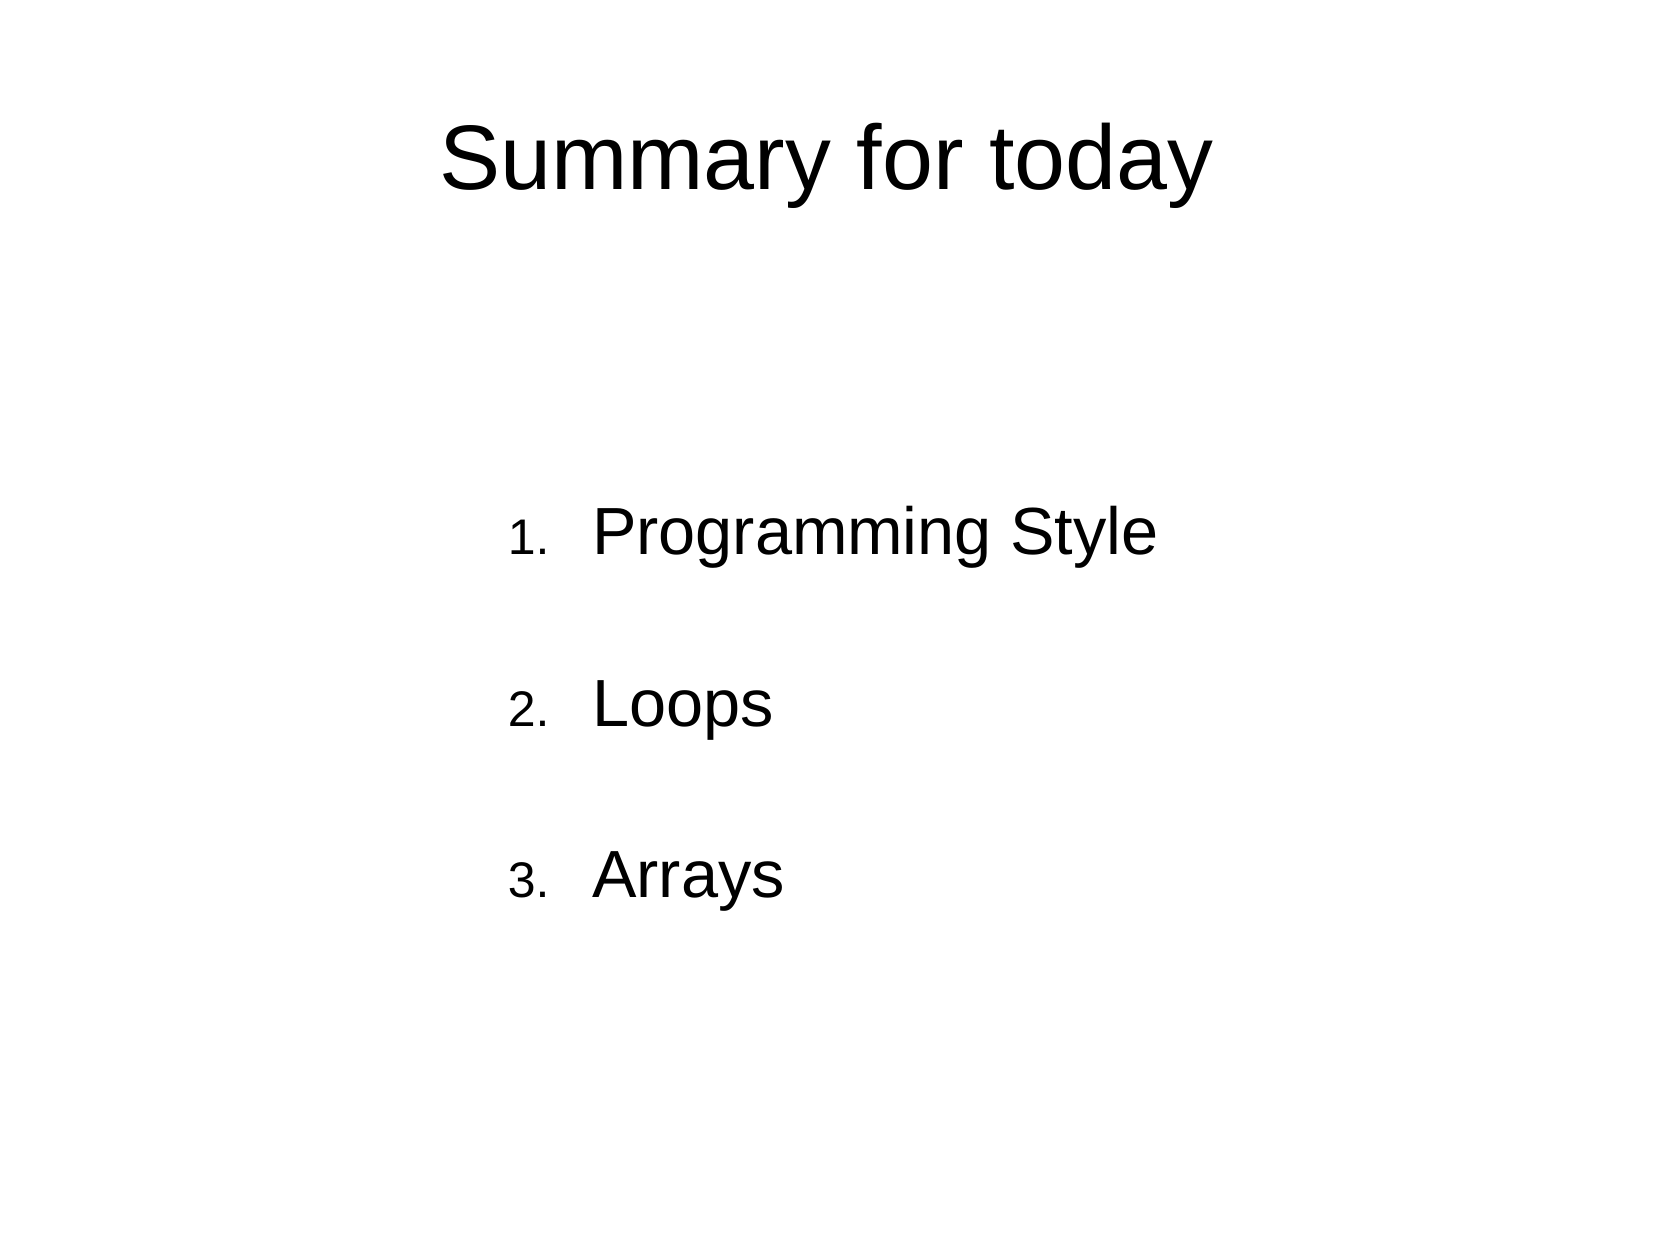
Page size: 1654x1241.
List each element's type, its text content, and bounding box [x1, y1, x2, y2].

title Summary for today [82, 56, 1571, 250]
subtitle Programming Style Loops Arrays [82, 297, 1571, 1102]
